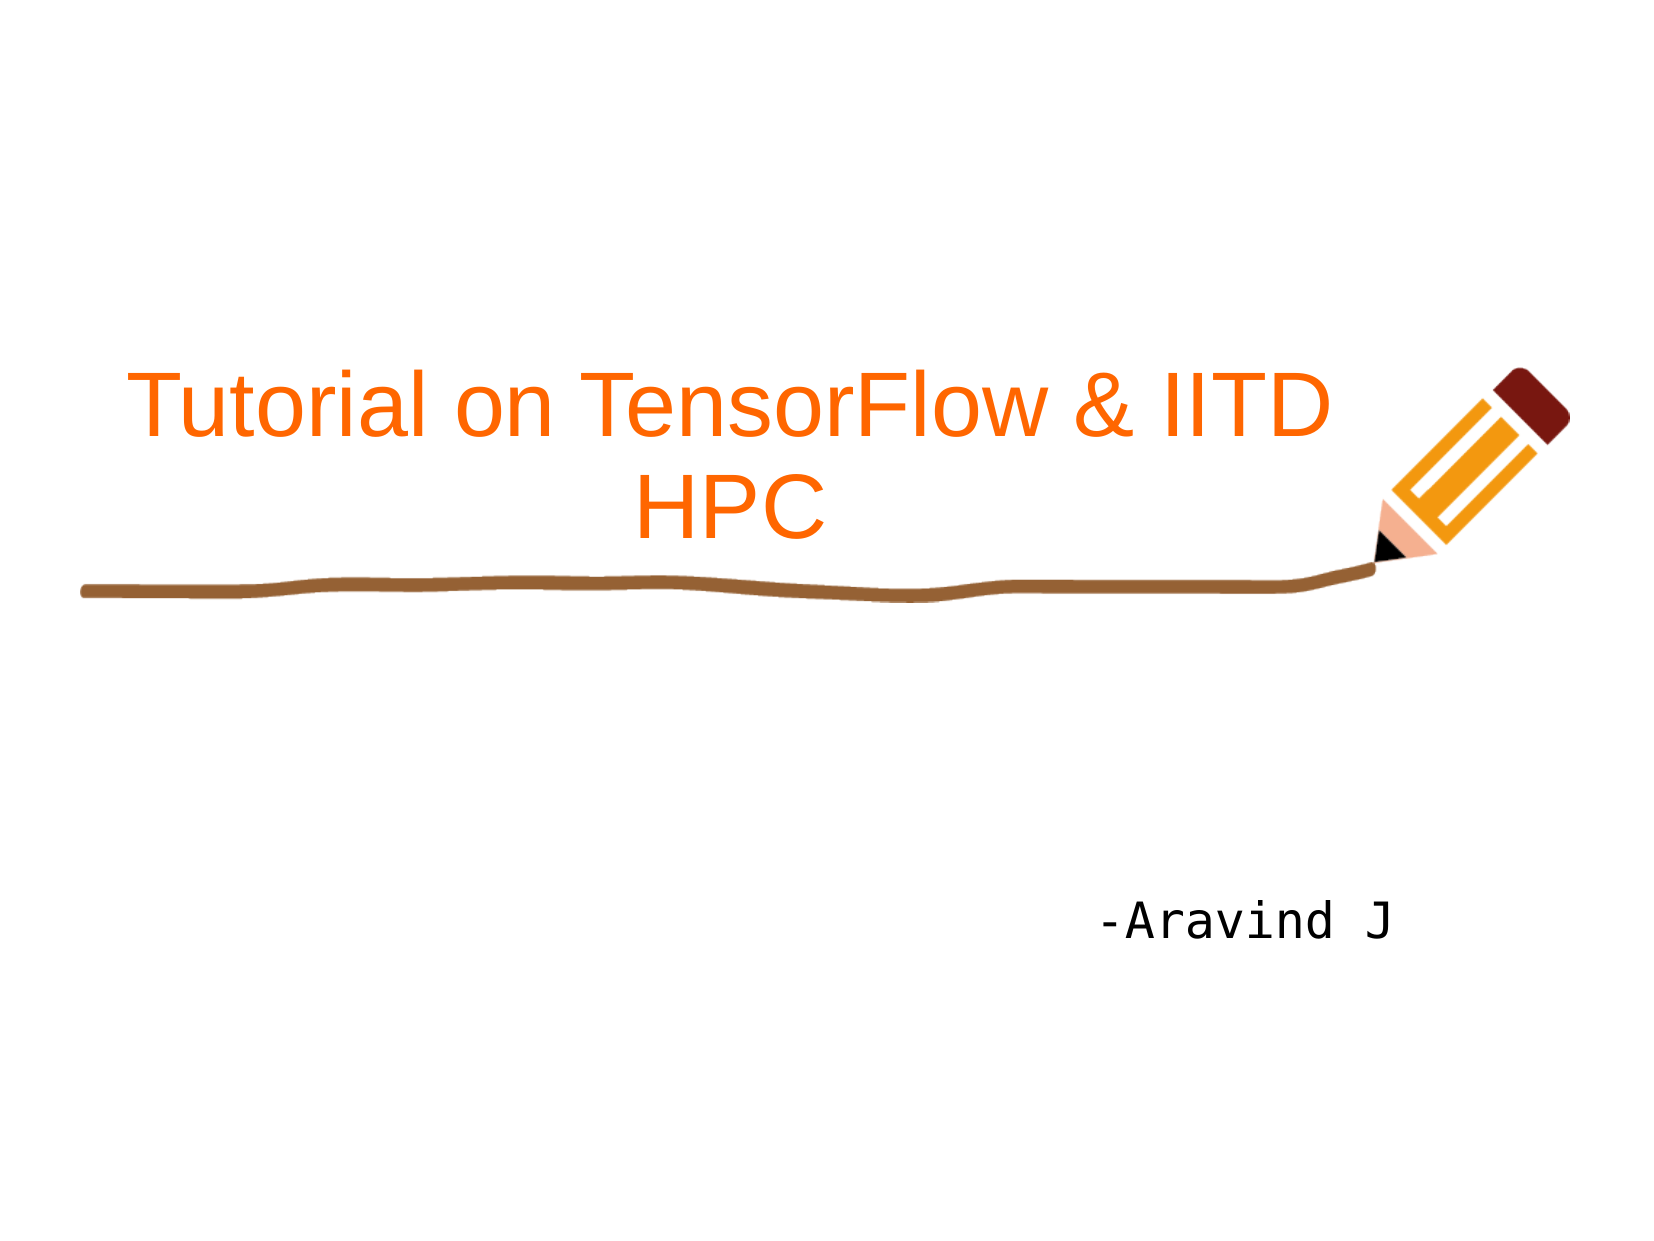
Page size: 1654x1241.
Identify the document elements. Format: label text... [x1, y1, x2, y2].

title Tutorial on TensorFlow & IITD HPC [82, 352, 1379, 560]
picture [80, 367, 1570, 603]
text_box -Aravind J [1080, 885, 1591, 959]
